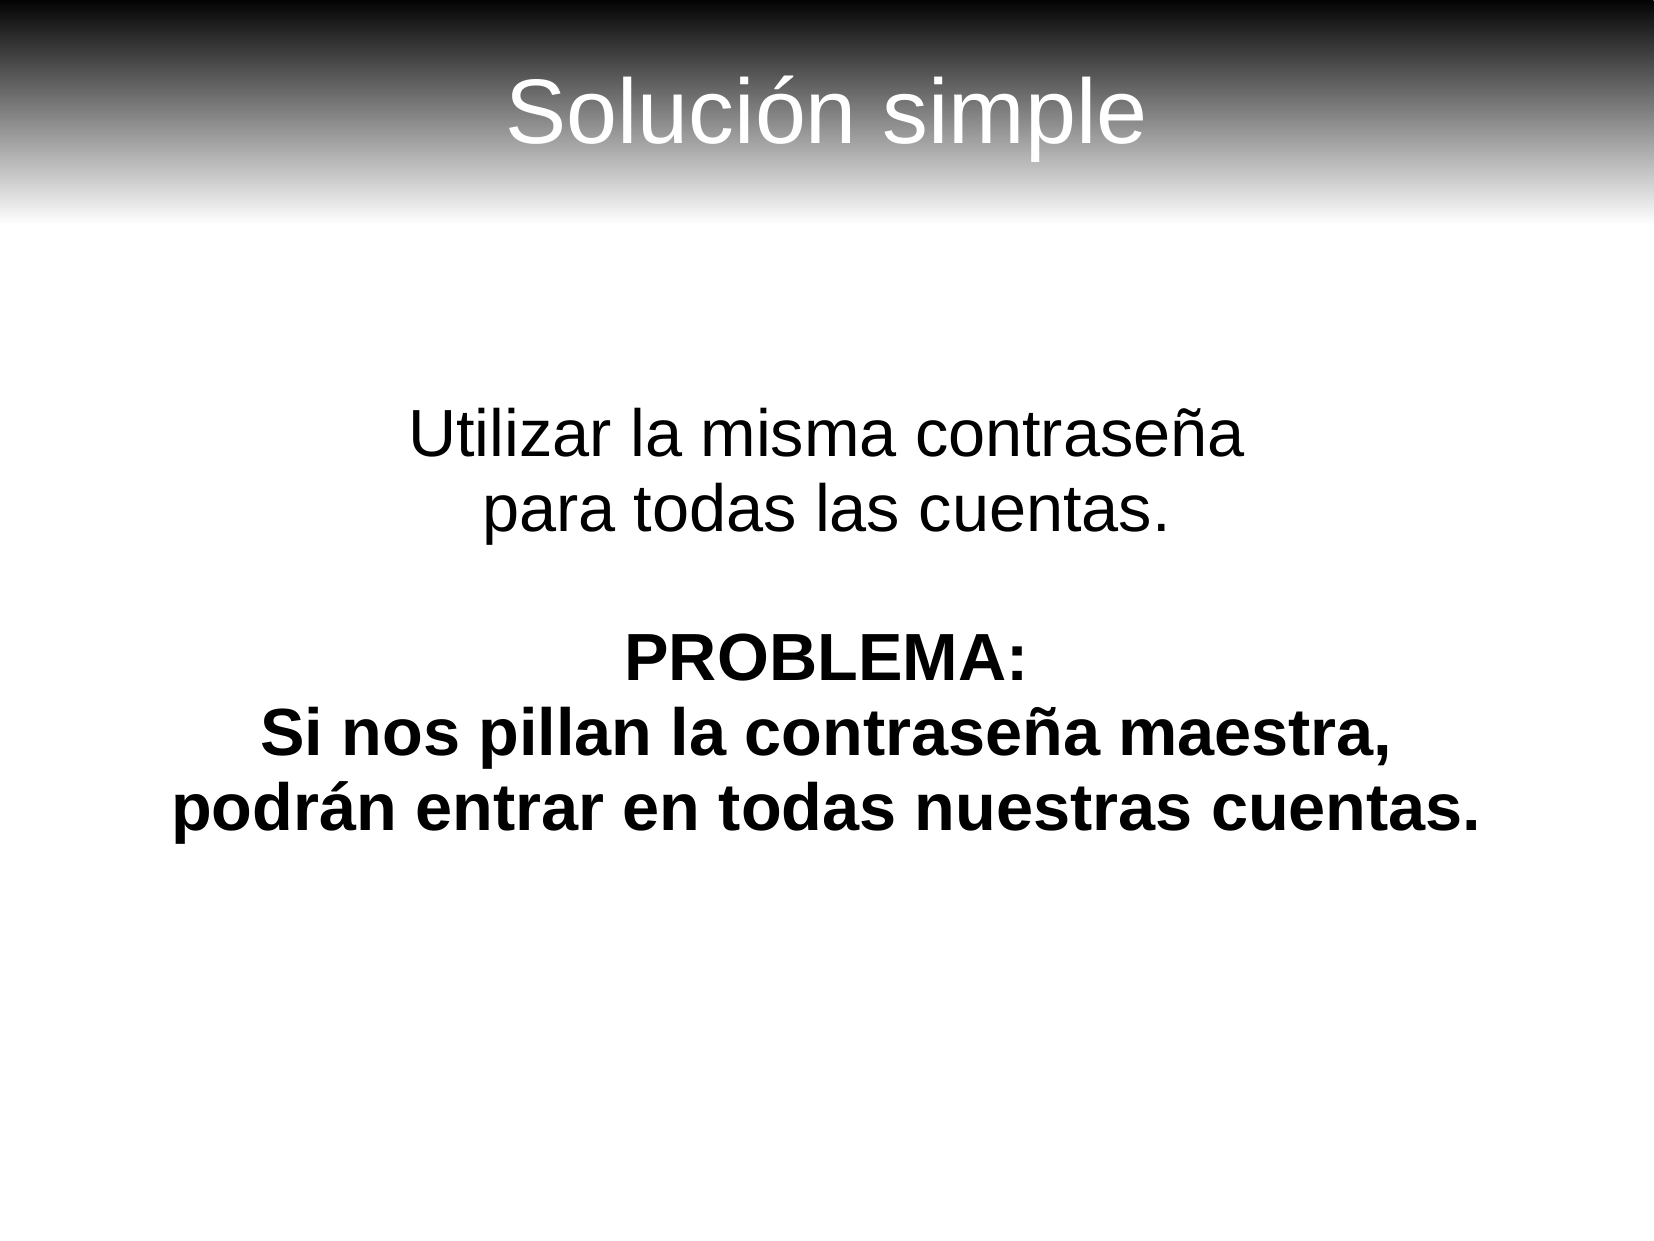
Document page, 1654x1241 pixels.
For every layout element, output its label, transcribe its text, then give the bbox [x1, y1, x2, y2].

subtitle Utilizar la misma contraseña para todas las cuentas. PROBLEMA: Si nos pillan la contraseña maestra, podrán entrar en todas nuestras cuentas. [0, 0, 1654, 1241]
